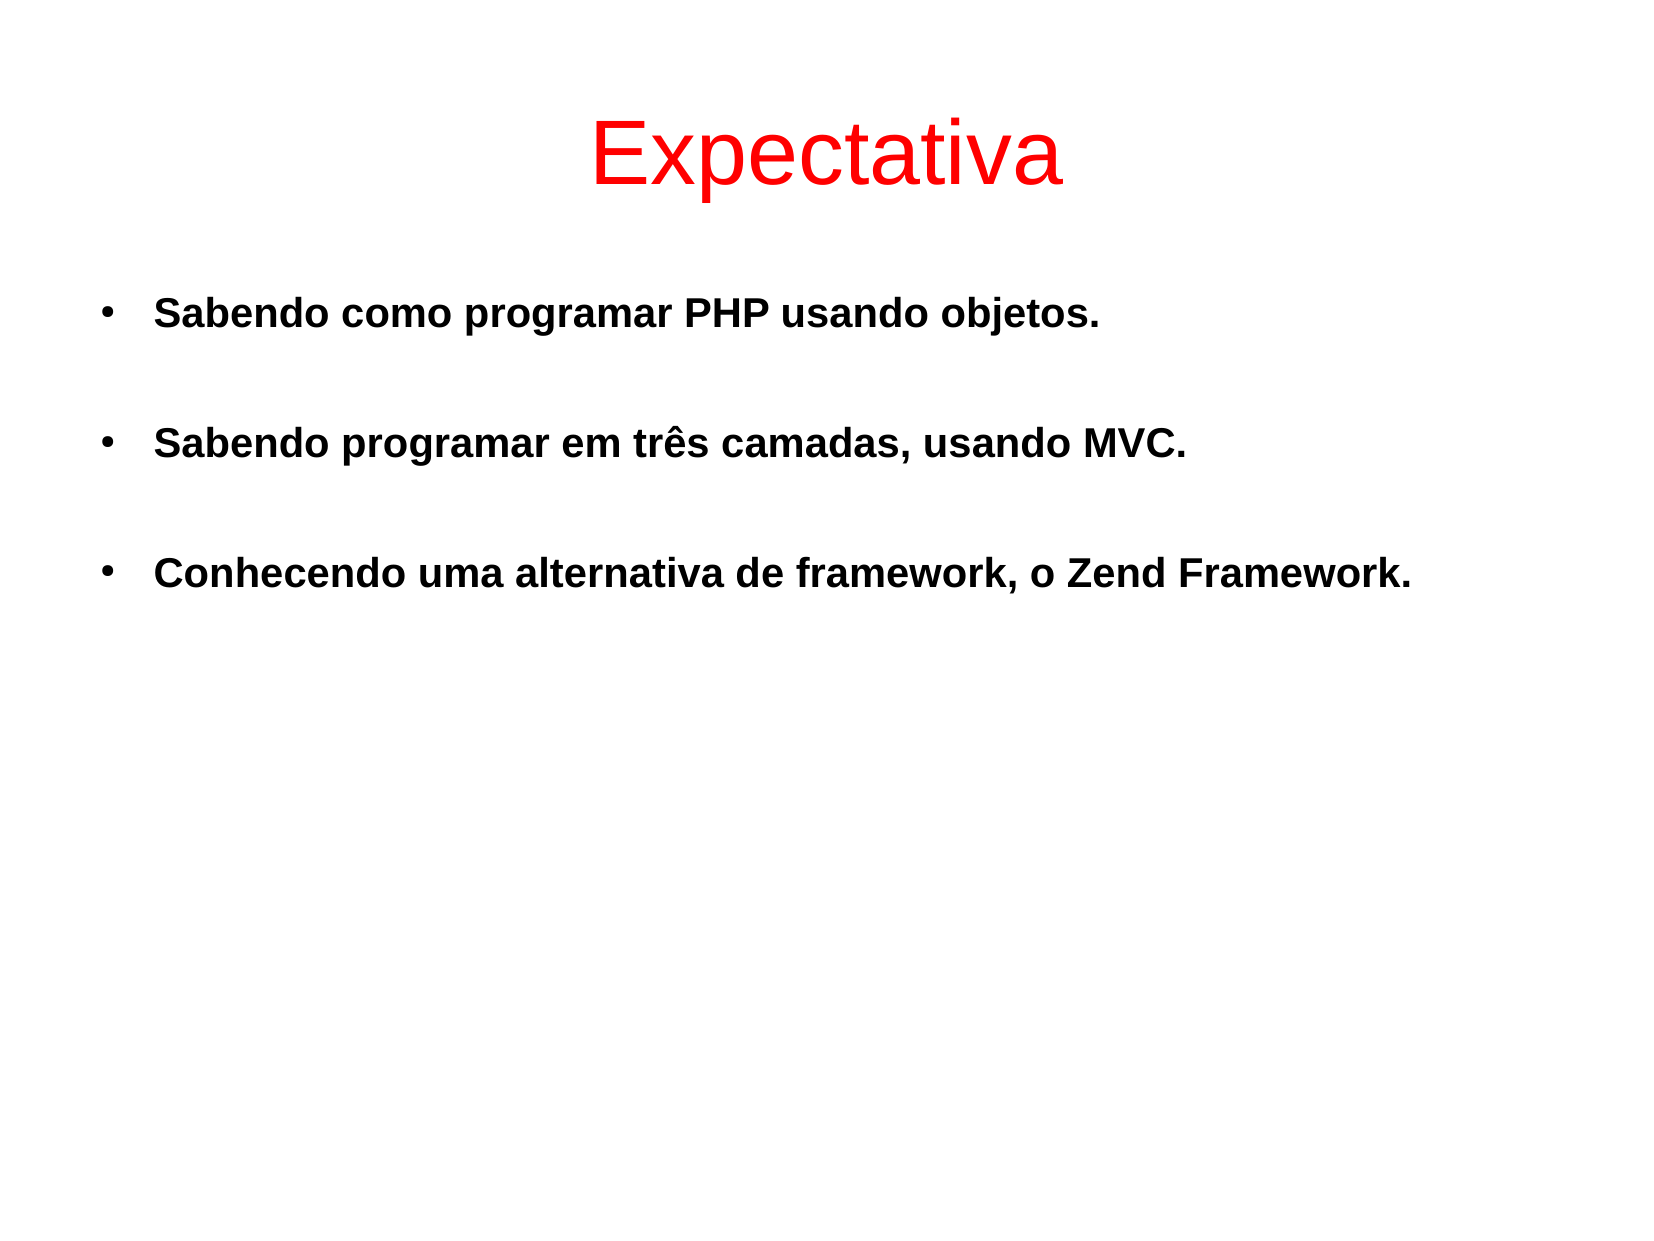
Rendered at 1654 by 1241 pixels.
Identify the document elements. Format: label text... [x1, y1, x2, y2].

title Expectativa [82, 49, 1571, 257]
list Sabendo como programar PHP usando objetos. Sabendo programar em três camadas, usando MVC. Conhecendo uma alternativa de framework, o Zend Framework. [82, 290, 1571, 1010]
